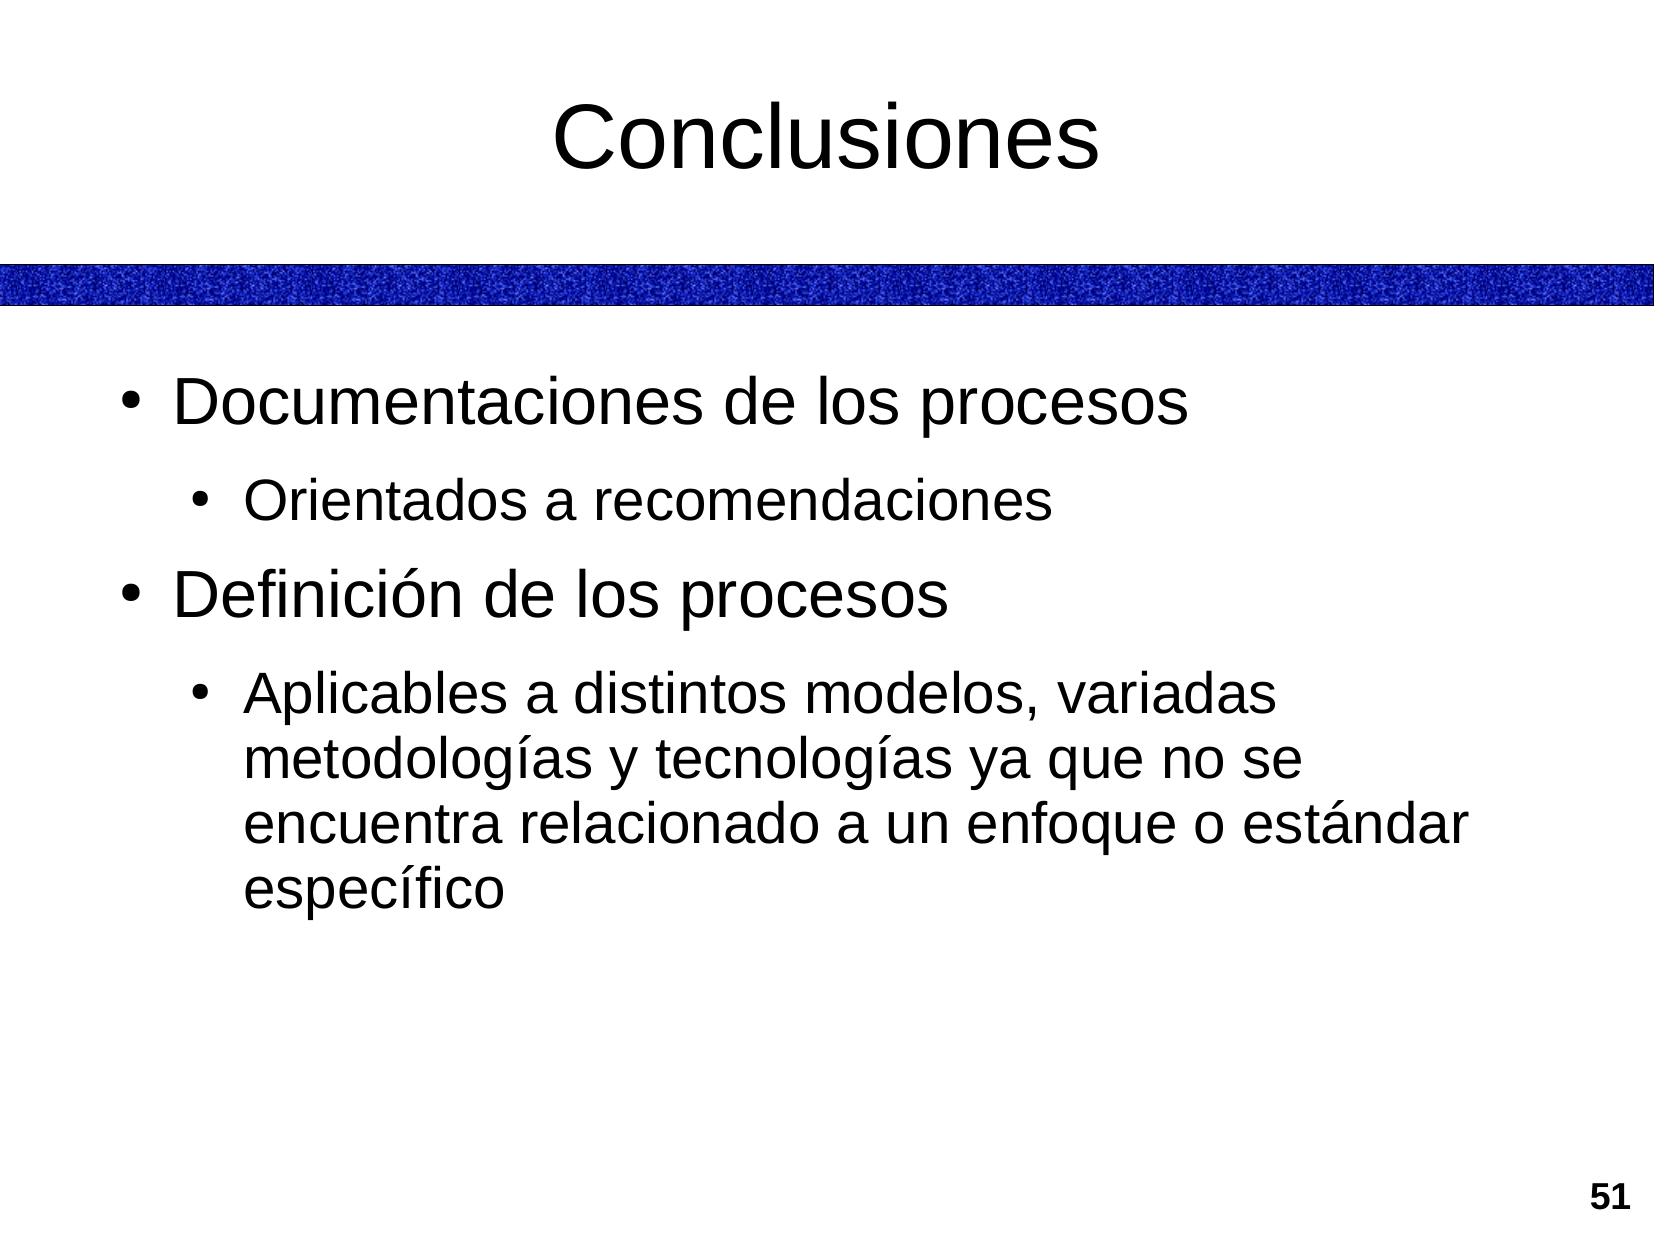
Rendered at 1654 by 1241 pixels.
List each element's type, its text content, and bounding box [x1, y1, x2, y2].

title Conclusiones [58, 21, 1595, 253]
text_box <número> [1575, 1168, 1654, 1240]
picture [0, 265, 1653, 305]
list Documentaciones de los procesos Orientados a recomendaciones Definición de los procesos Aplicables a distintos modelos, variadas metodologías y tecnologías ya que no se encuentra relacionado a un enfoque o estándar específico [101, 363, 1549, 1168]
